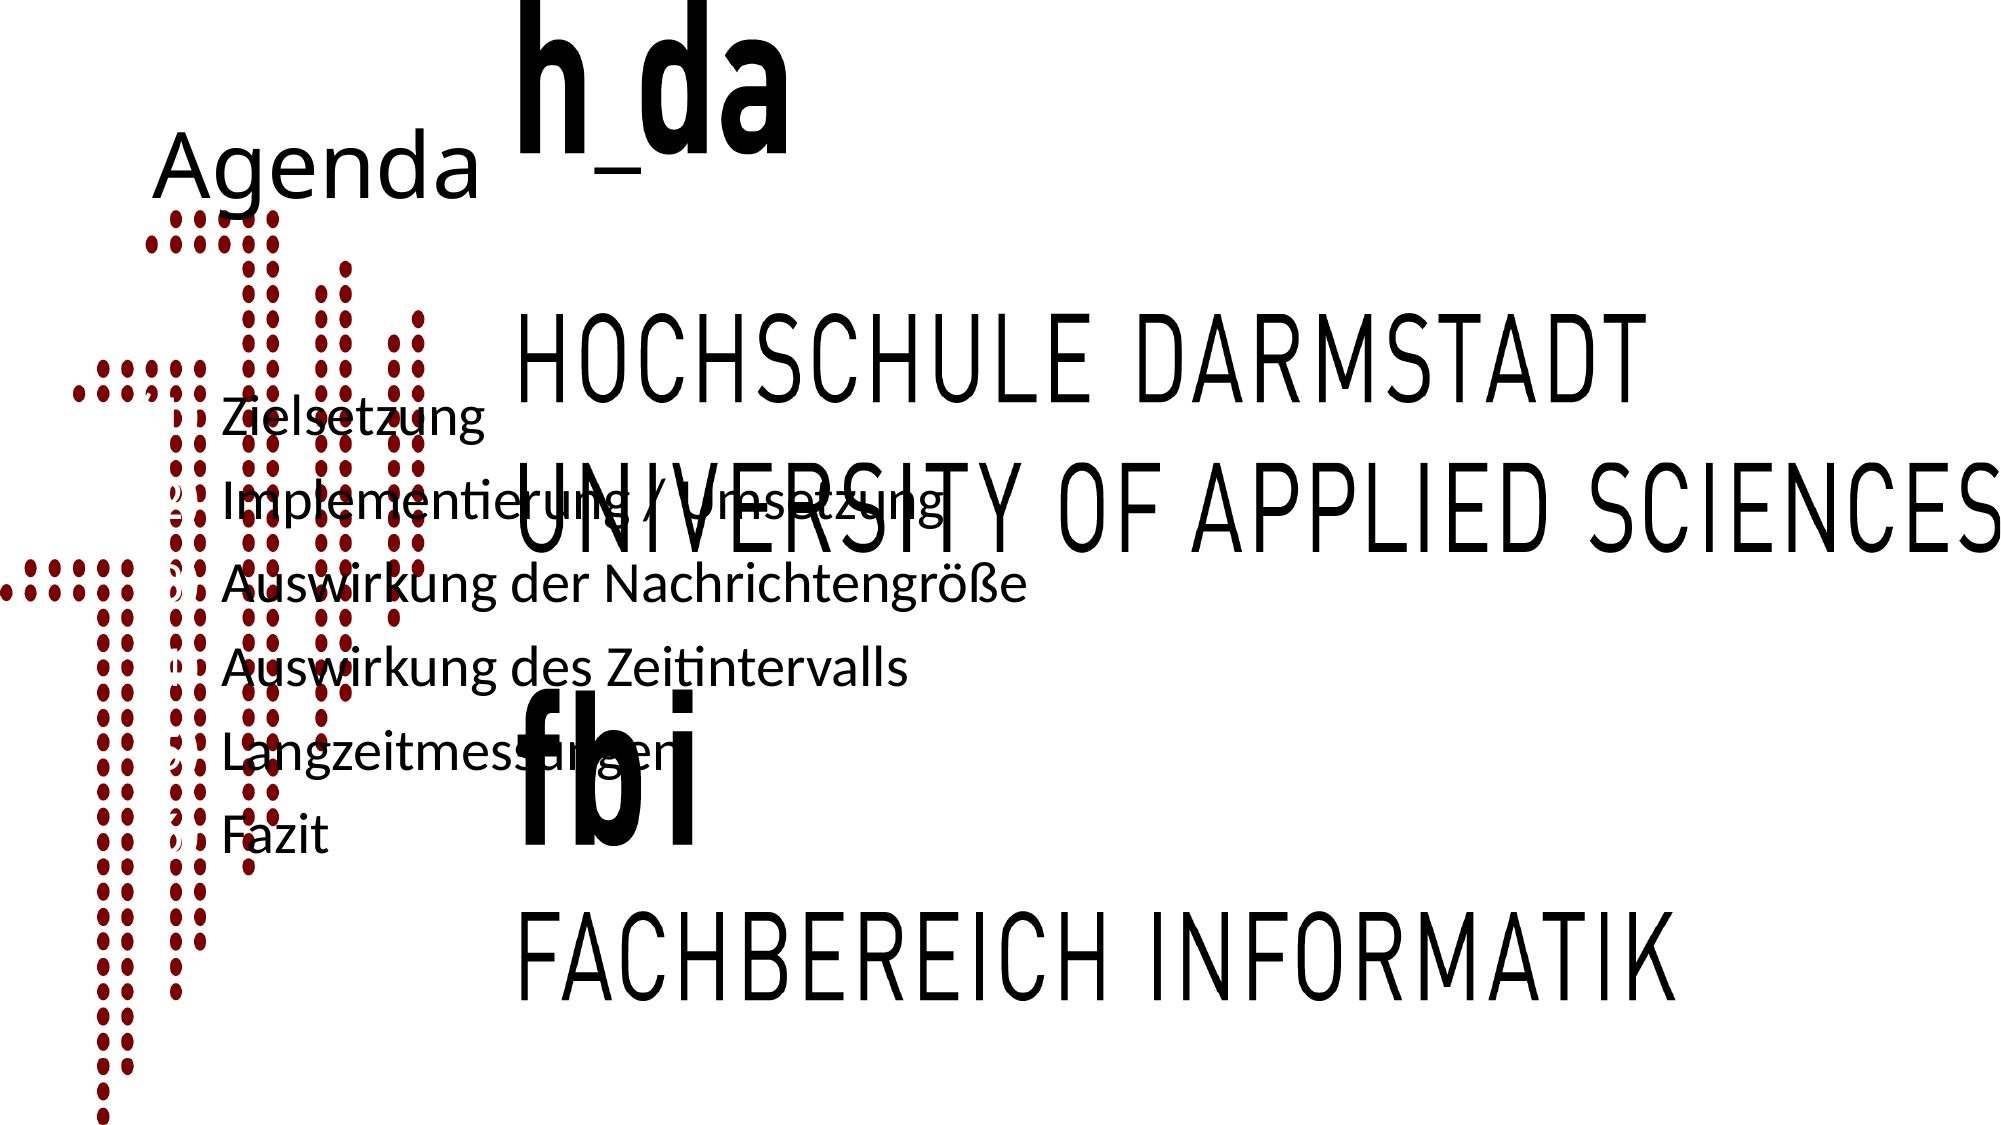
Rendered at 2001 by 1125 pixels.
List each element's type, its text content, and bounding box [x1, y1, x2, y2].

list Zielsetzung Implementierung / Umsetzung Auswirkung der Nachrichtengröße Auswirkung des Zeitintervalls Langzeitmessungen Fazit [121, 377, 1847, 1092]
title Agenda [137, 59, 1863, 278]
